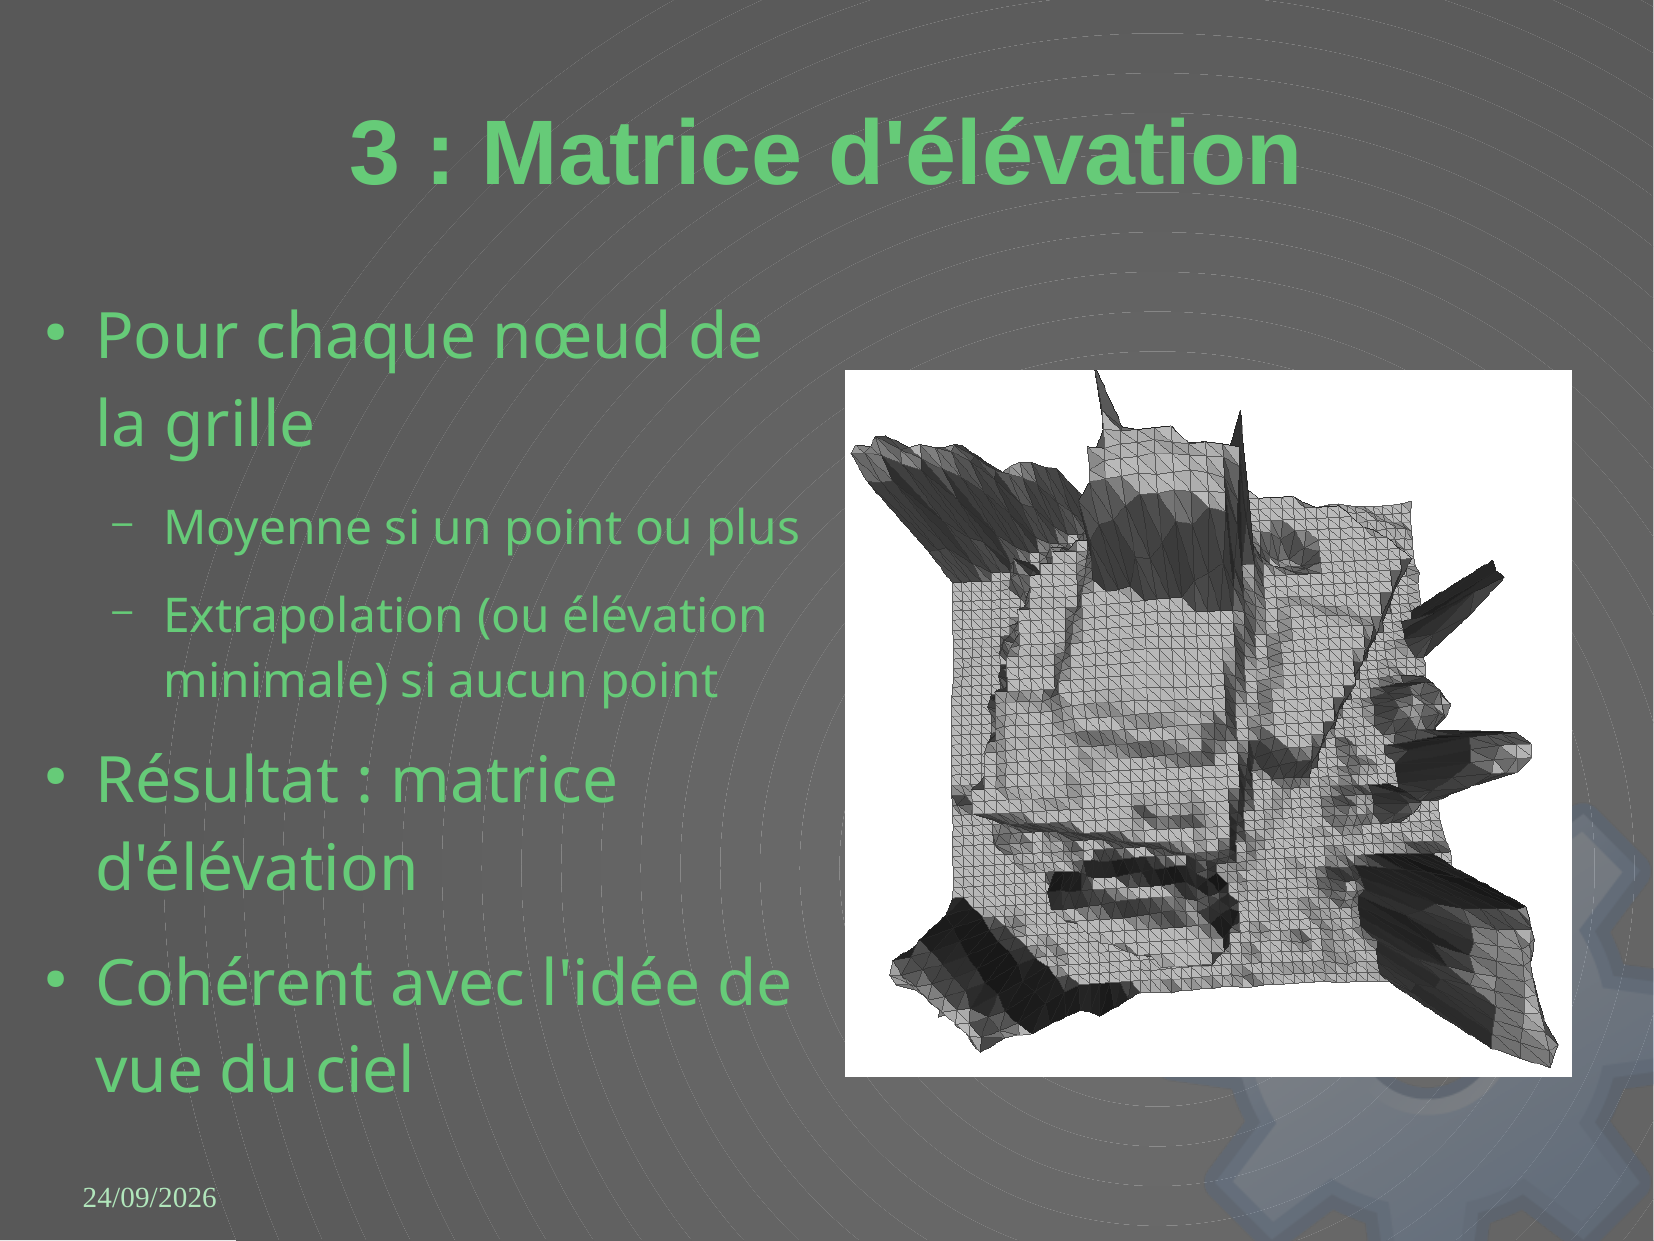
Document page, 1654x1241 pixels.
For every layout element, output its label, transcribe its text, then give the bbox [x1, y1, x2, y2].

title 3 : Matrice d'élévation [82, 49, 1571, 257]
picture [845, 370, 1654, 1241]
list Pour chaque nœud de la grille Moyenne si un point ou plus Extrapolation (ou élévation minimale) si aucun point Résultat : matrice d'élévation Cohérent avec l'idée de vue du ciel [27, 290, 809, 1158]
